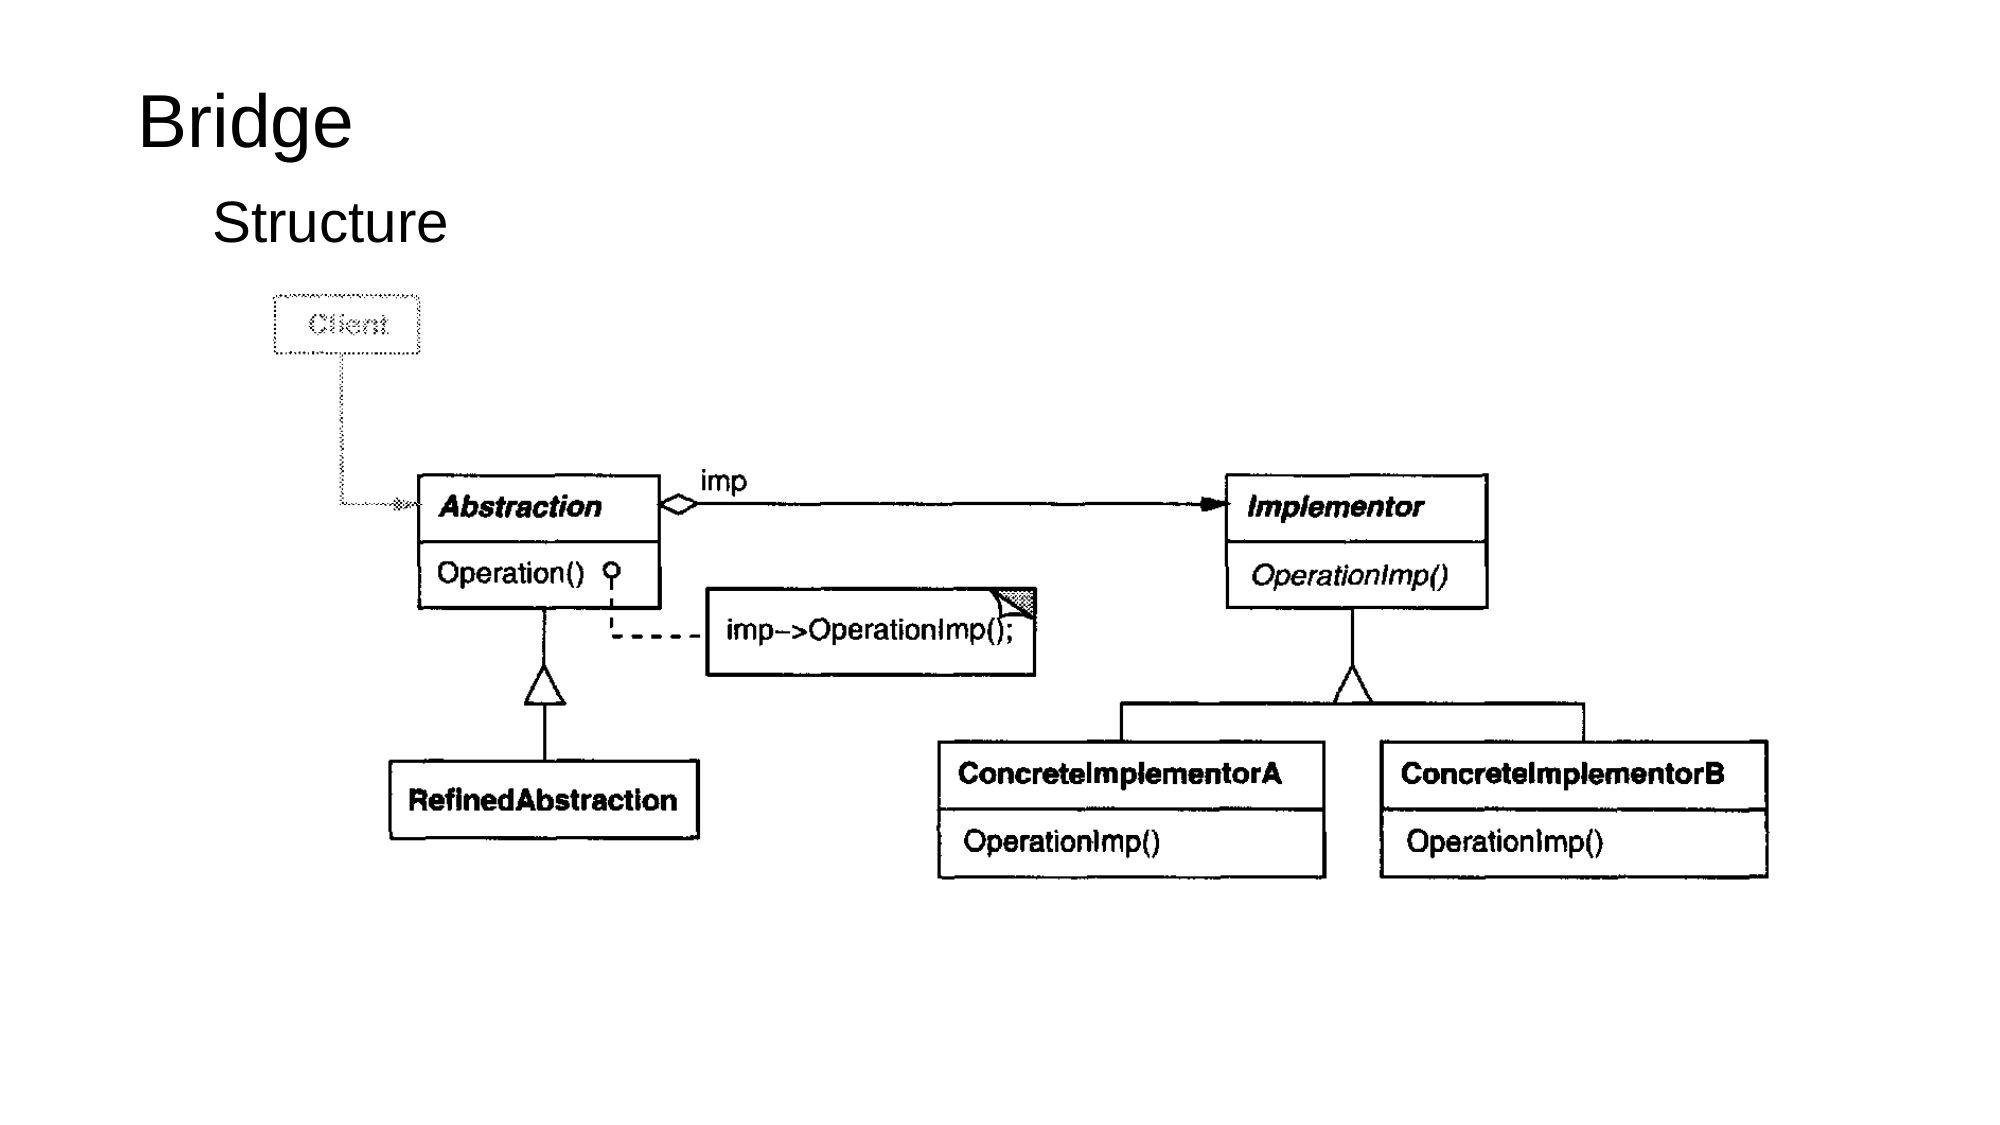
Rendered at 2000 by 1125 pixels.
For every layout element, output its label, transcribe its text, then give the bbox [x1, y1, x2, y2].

picture [257, 277, 1793, 887]
title Structure [212, 180, 466, 271]
title Bridge [137, 59, 406, 181]
